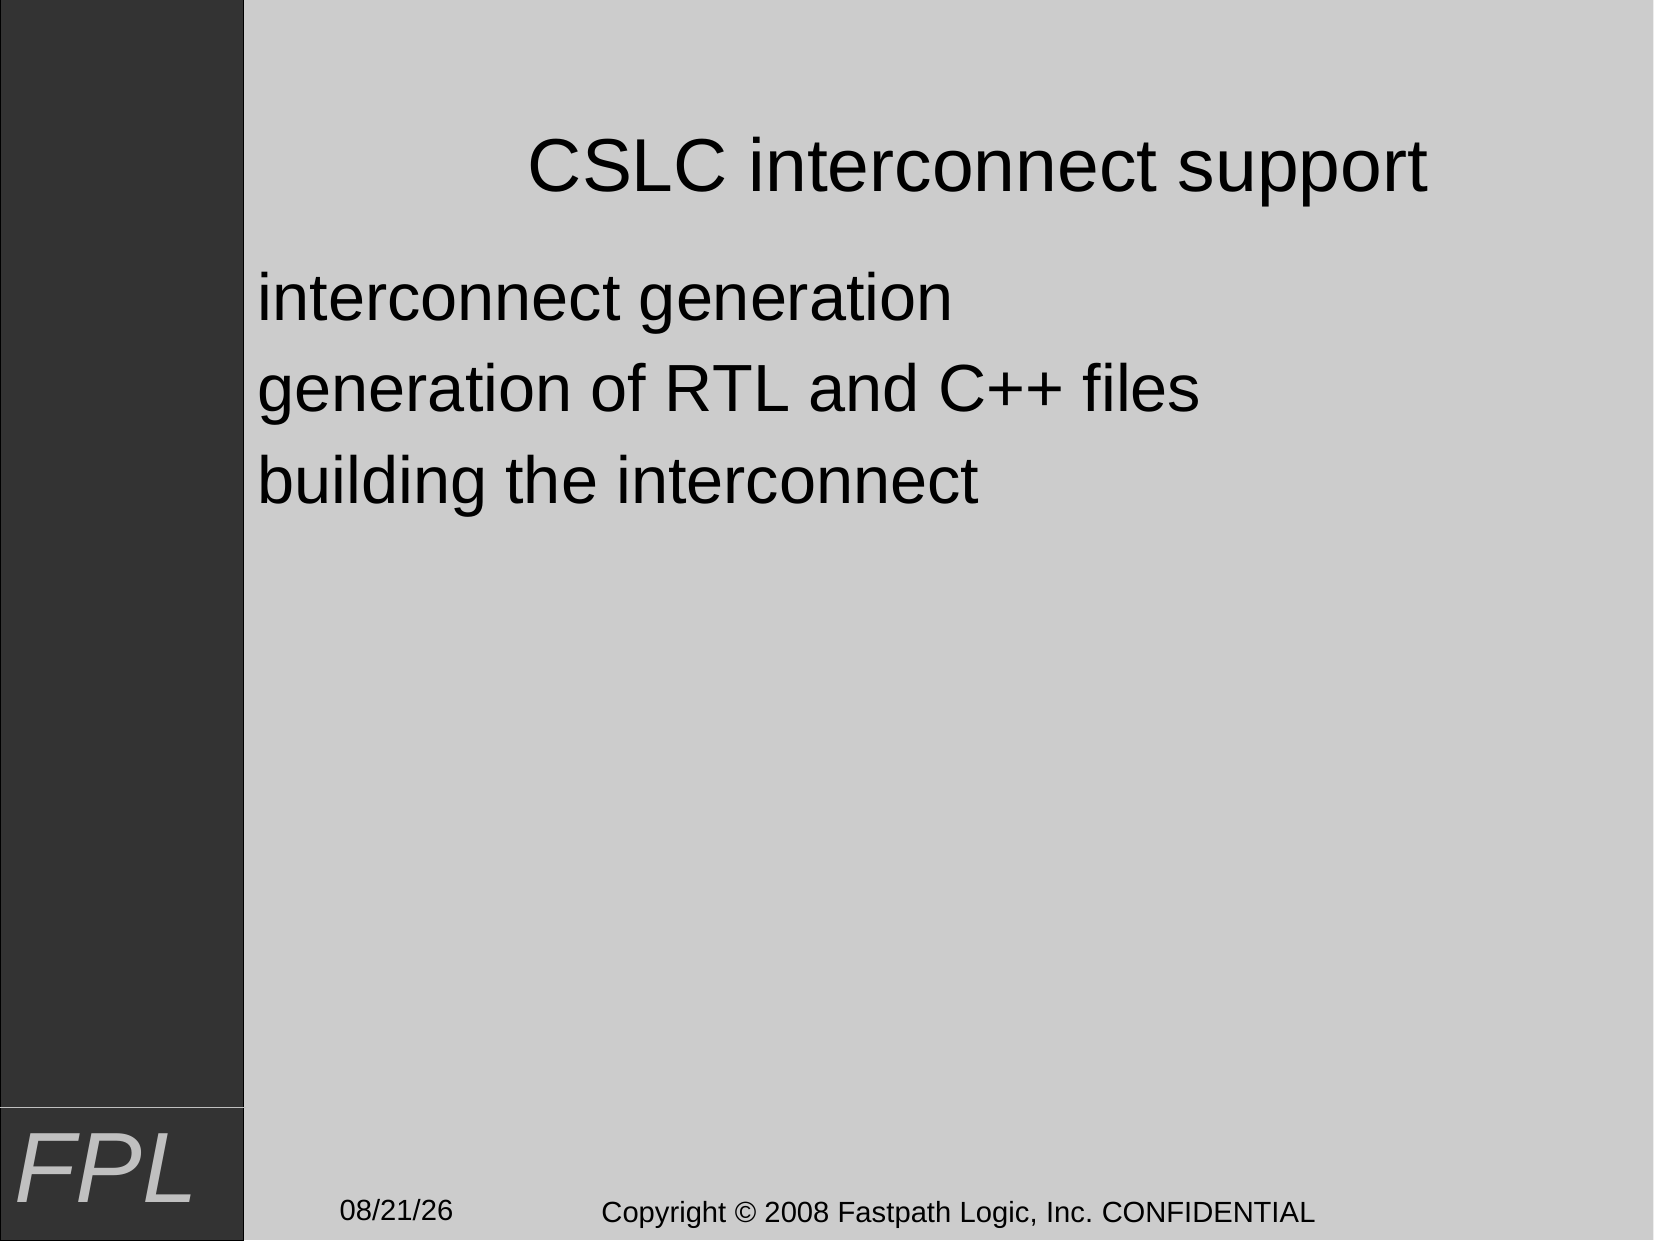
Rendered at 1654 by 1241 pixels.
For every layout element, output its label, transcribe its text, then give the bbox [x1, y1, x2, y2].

title CSLC interconnect support [427, 57, 1530, 259]
list interconnect generation generation of RTL and C++ files building the interconnect [257, 259, 1654, 1172]
